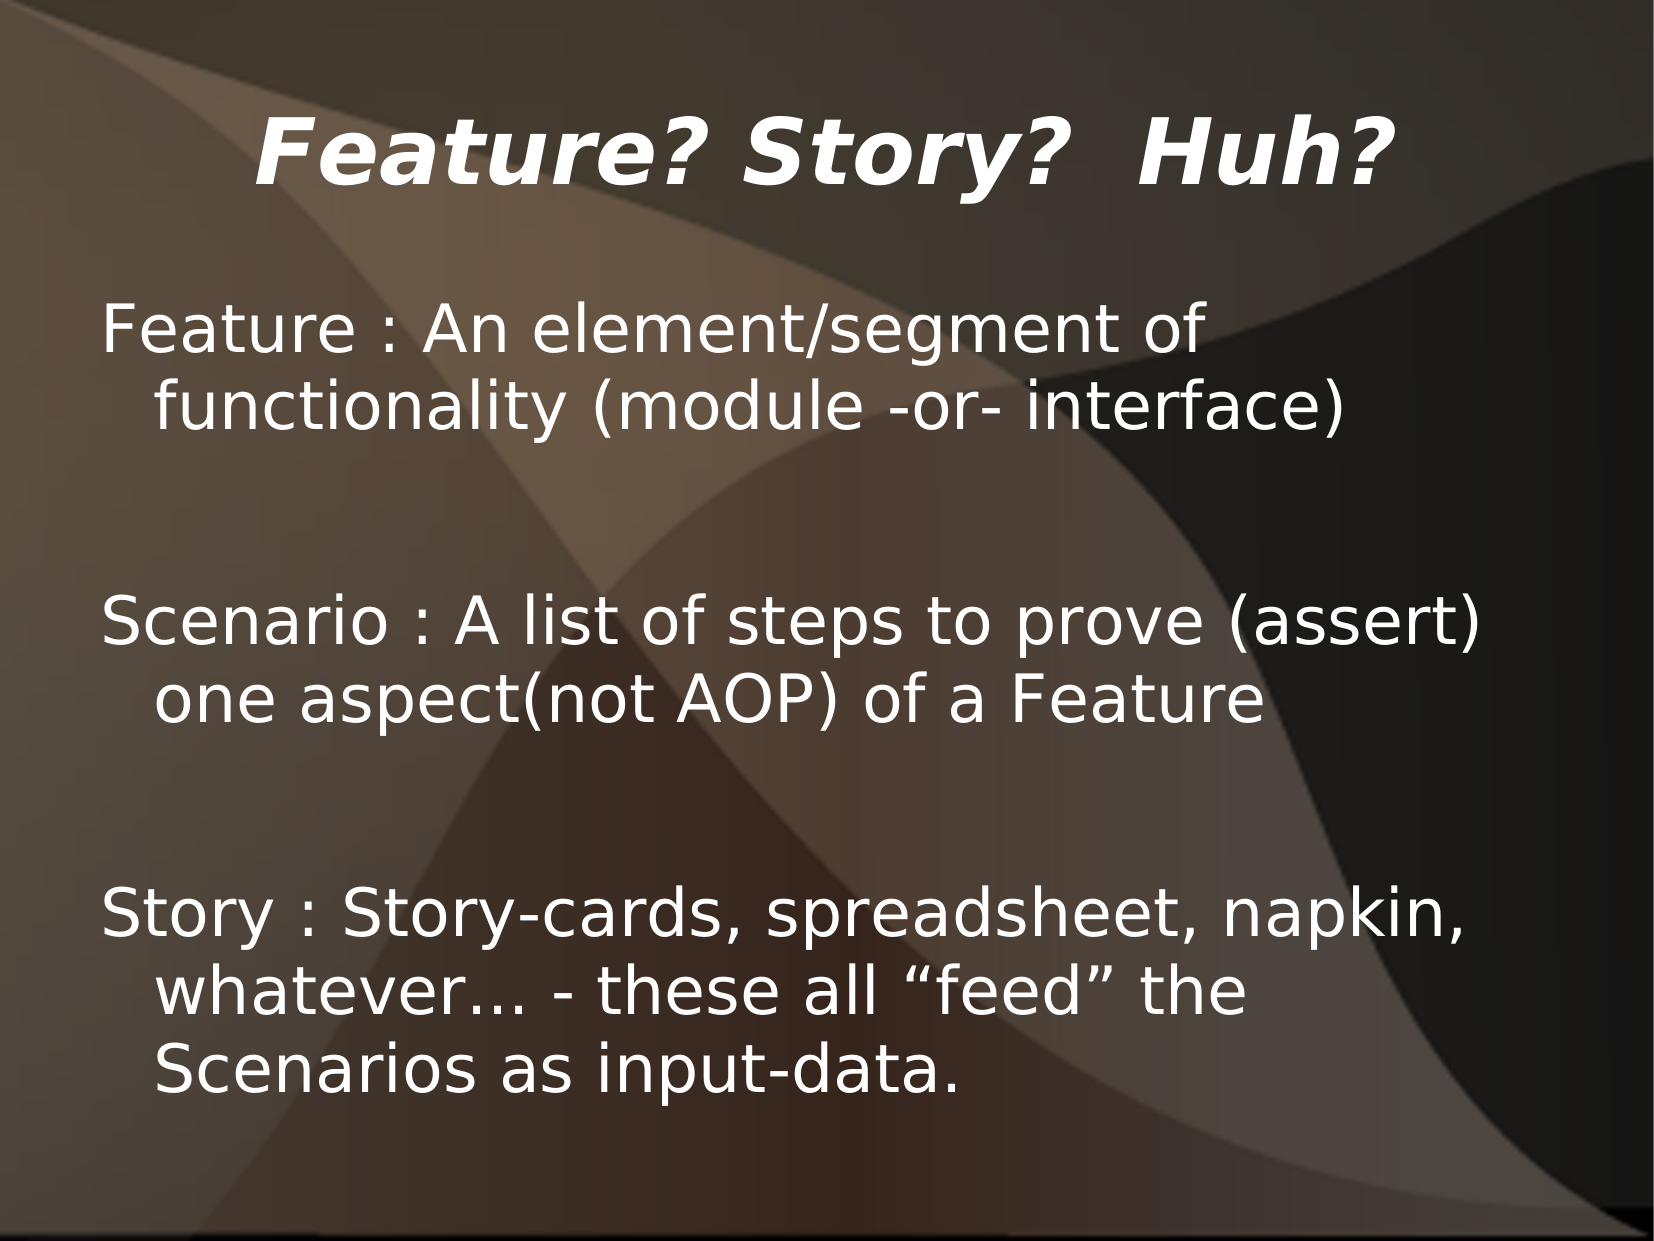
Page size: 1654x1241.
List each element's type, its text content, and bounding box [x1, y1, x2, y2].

list Feature : An element/segment of functionality (module -or- interface) Scenario : A list of steps to prove (assert) one aspect(not AOP) of a Feature Story : Story-cards, spreadsheet, napkin, whatever... - these all “feed” the Scenarios as input-data. [82, 290, 1571, 1109]
title Feature? Story? Huh? [82, 56, 1571, 250]
picture [0, 0, 1654, 1241]
